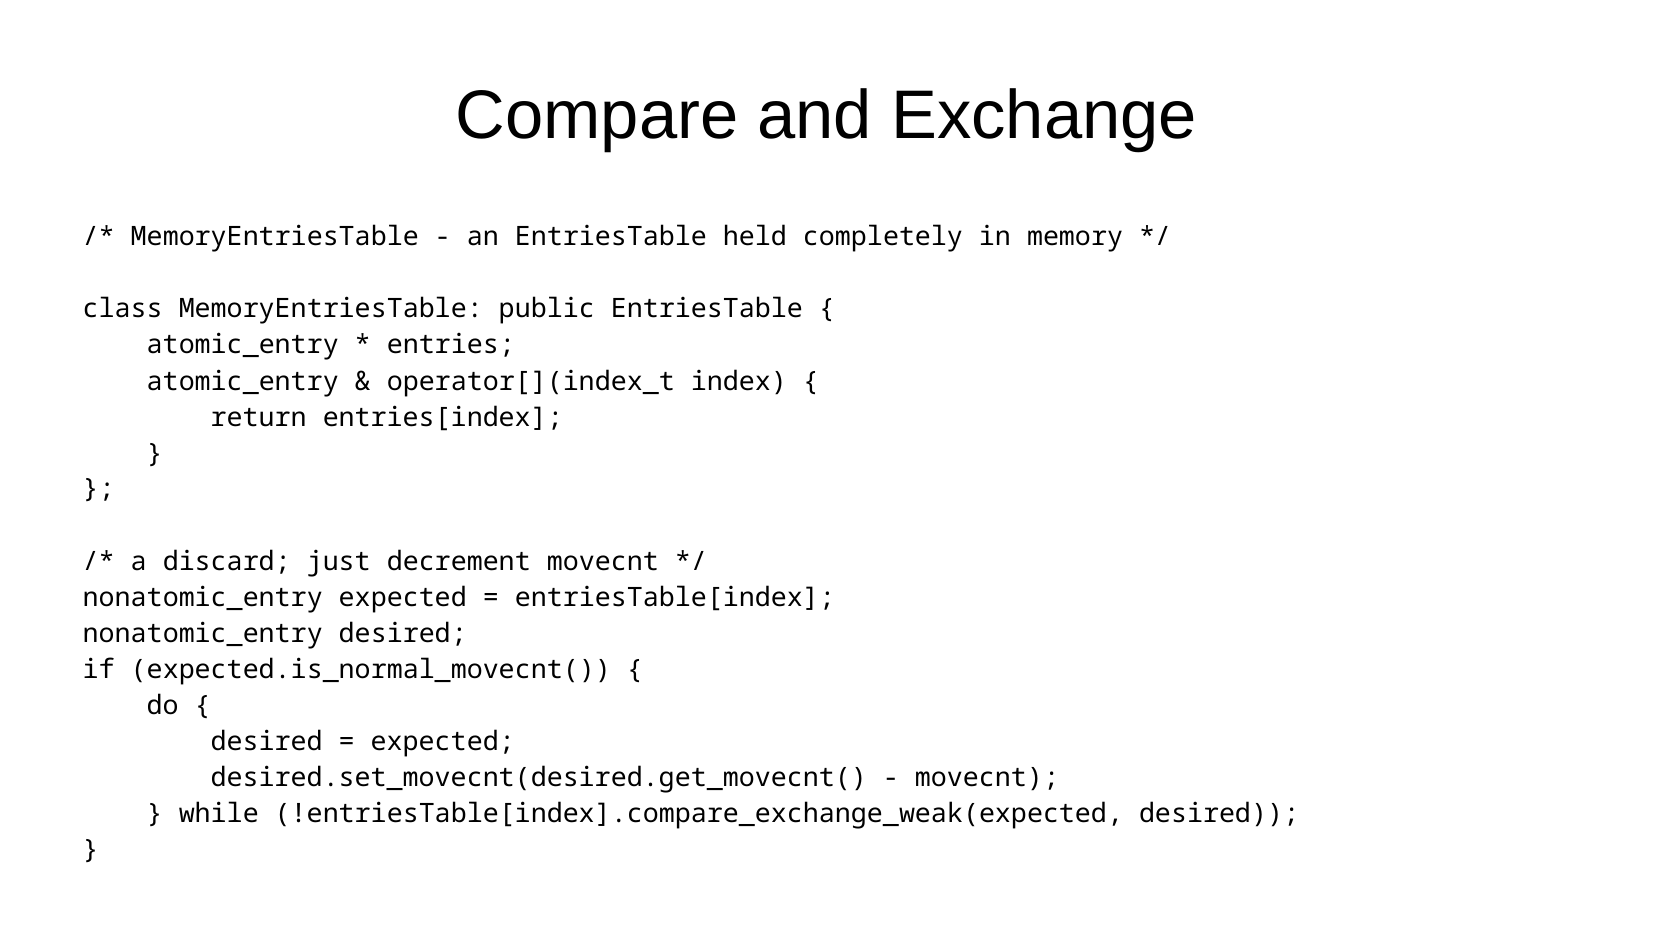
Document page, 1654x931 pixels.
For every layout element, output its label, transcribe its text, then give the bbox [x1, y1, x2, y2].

list /* MemoryEntriesTable - an EntriesTable held completely in memory */ class MemoryEntriesTable: public EntriesTable { atomic_entry * entries; atomic_entry & operator[](index_t index) { return entries[index]; } }; /* a discard; just decrement movecnt */ nonatomic_entry expected = entriesTable[index]; nonatomic_entry desired; if (expected.is_normal_movecnt()) { do { desired = expected; desired.set_movecnt(desired.get_movecnt() - movecnt); } while (!entriesTable[index].compare_exchange_weak(expected, desired)); } [82, 217, 1571, 869]
title Compare and Exchange [82, 37, 1571, 193]
